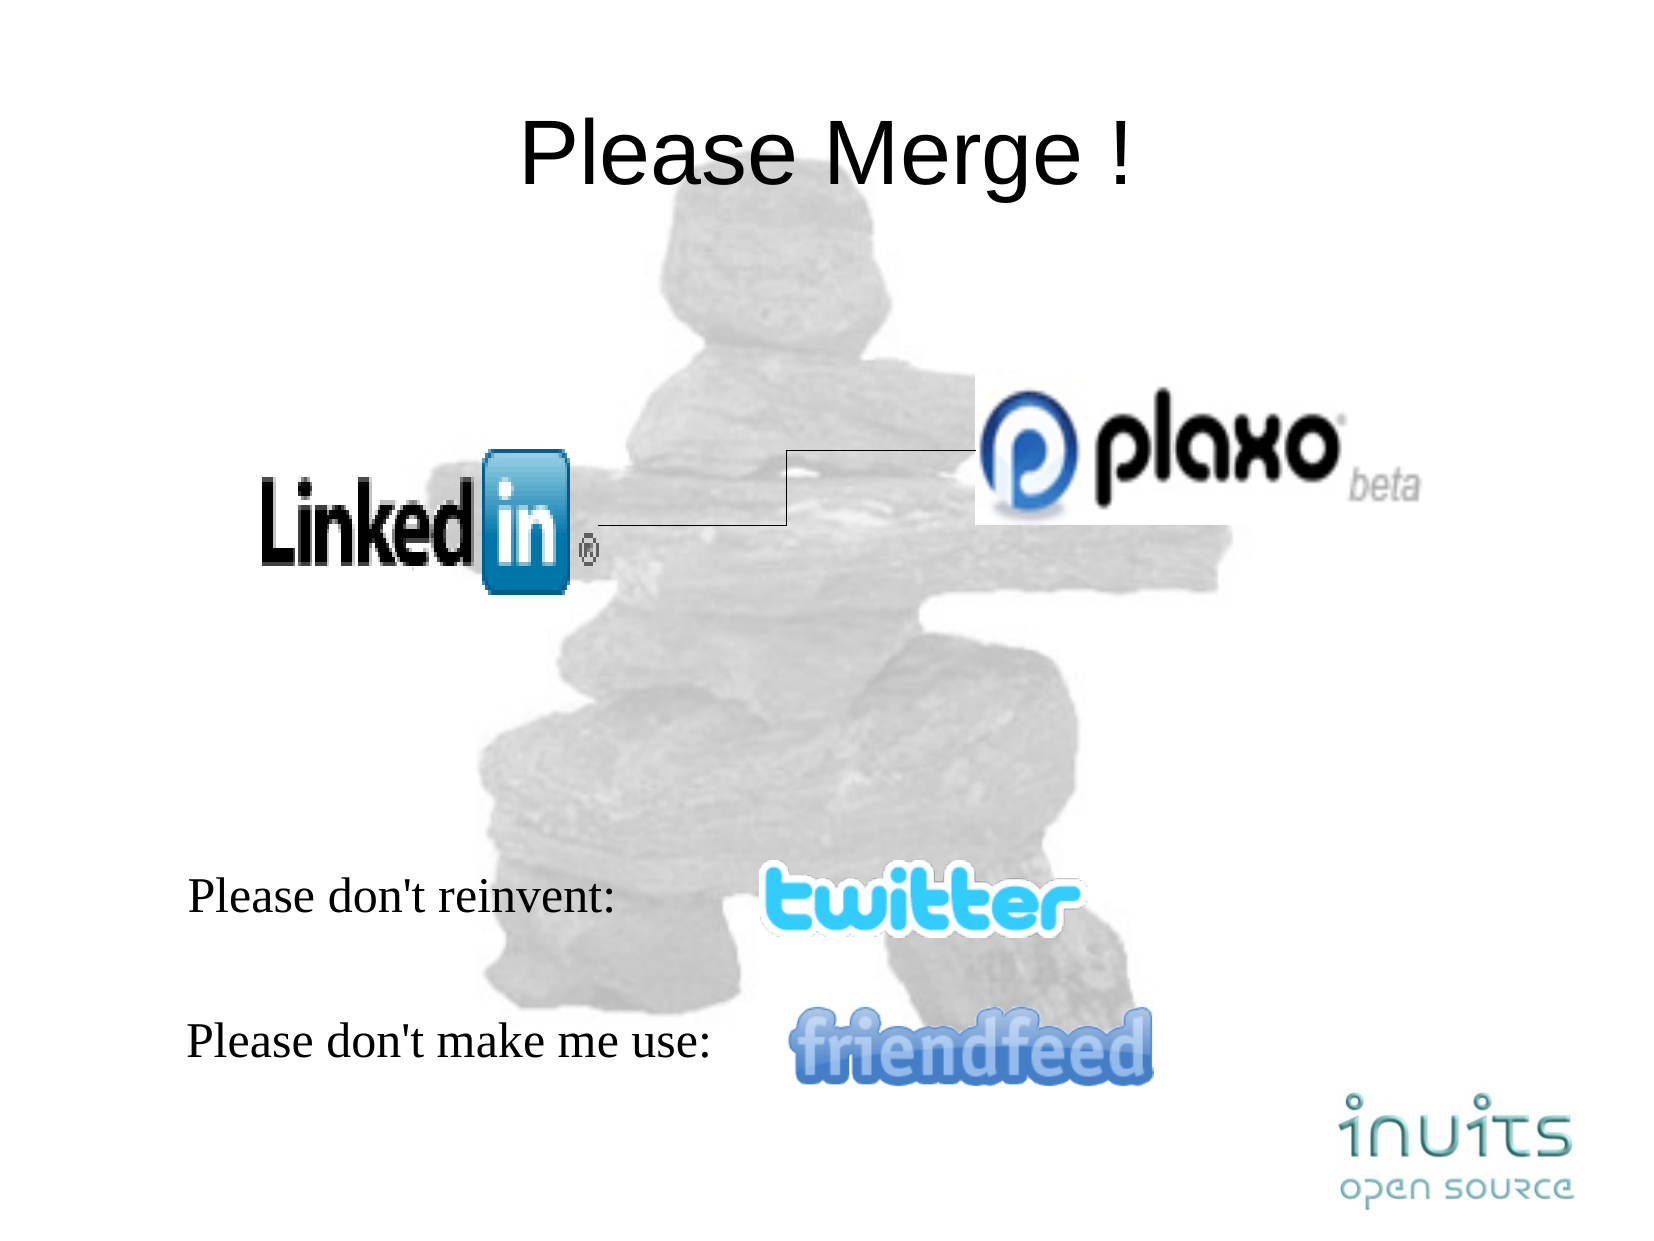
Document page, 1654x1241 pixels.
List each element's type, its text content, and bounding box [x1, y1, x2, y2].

text_box Please don't make me use: [186, 1012, 713, 1082]
picture [262, 257, 1426, 1120]
text_box Please don't reinvent: [187, 868, 618, 938]
title Please Merge ! [82, 49, 1571, 257]
picture [1337, 1087, 1576, 1210]
